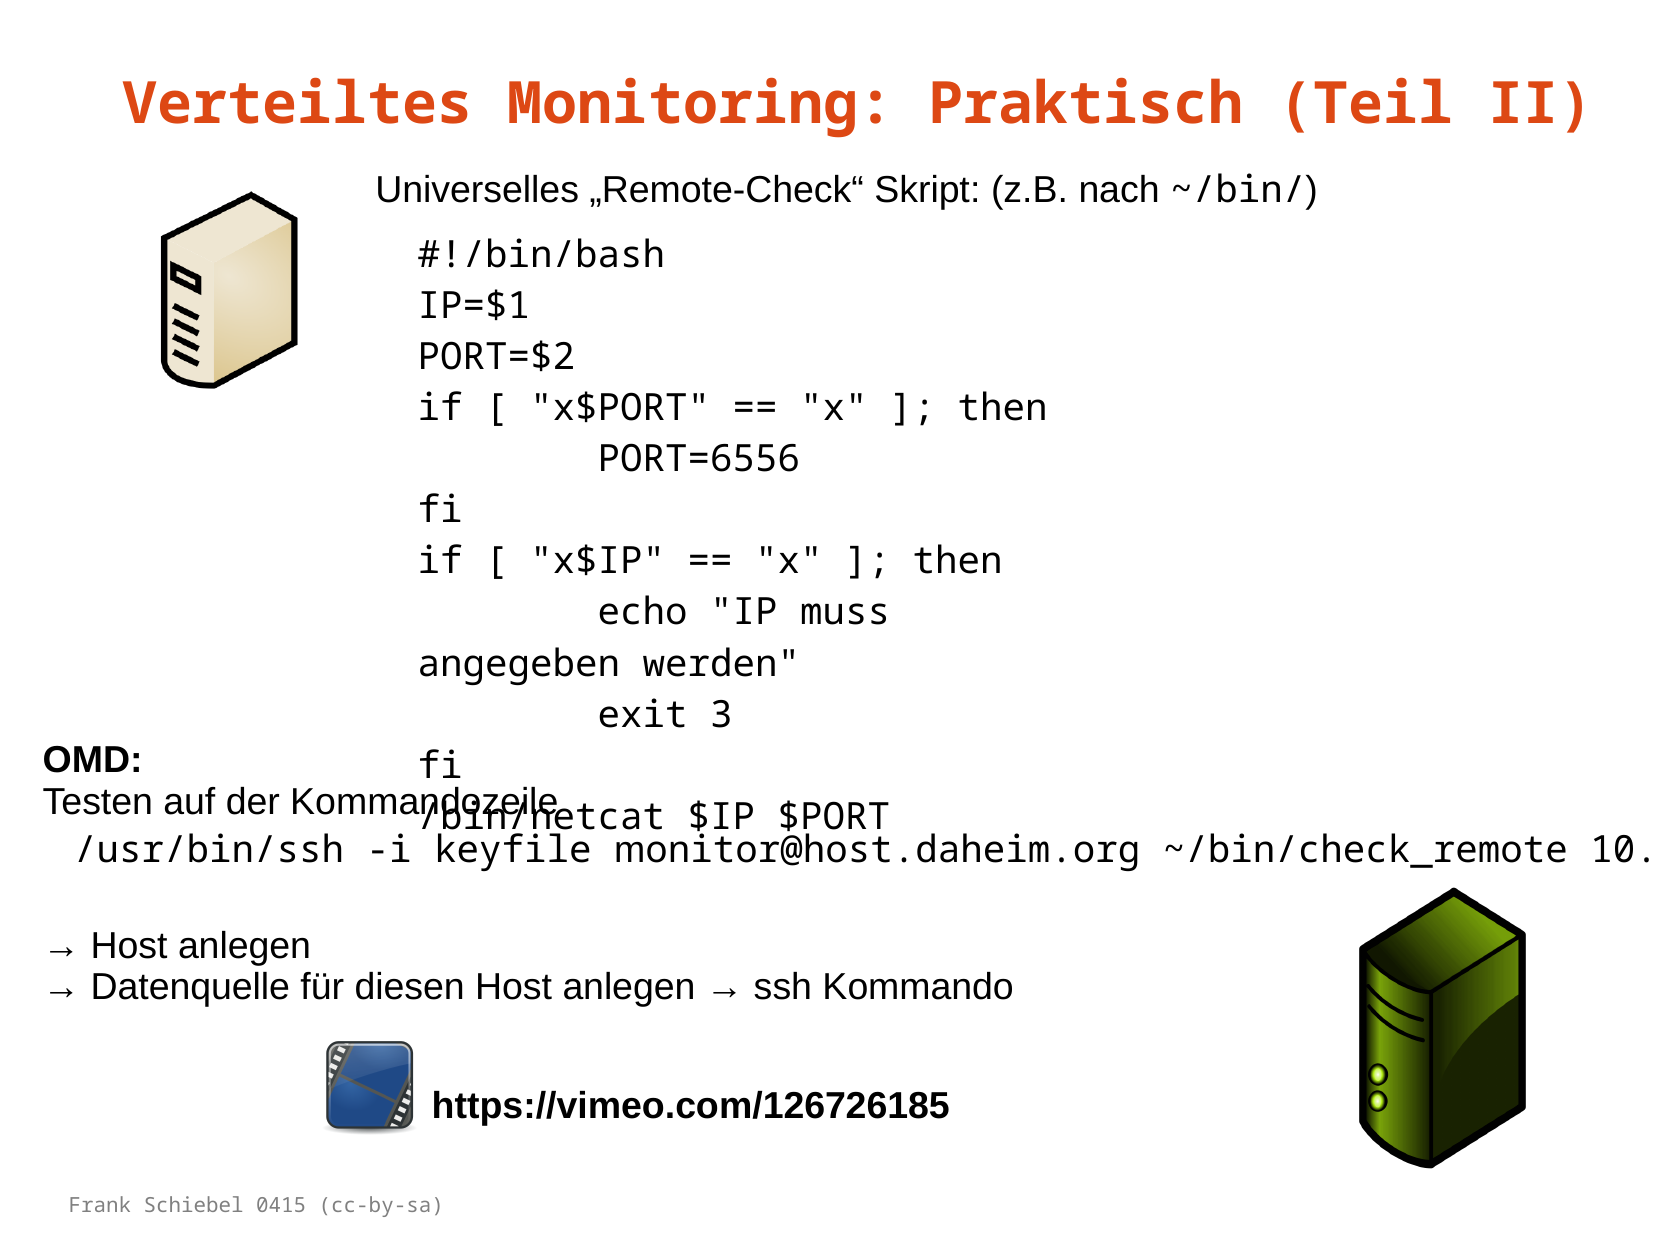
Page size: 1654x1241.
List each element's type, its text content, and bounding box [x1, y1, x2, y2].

picture [160, 191, 298, 389]
text_box https://vimeo.com/126726185 [417, 1077, 1040, 1135]
text_box OMD: Testen auf der Kommandozeile /usr/bin/ssh -i keyfile monitor@host.daheim.org ~/bin/check_remote 10.0.0.1 → Host anlegen → Datenquelle für diesen Host anlegen → ssh Kommando [27, 730, 1508, 994]
text_box #!/bin/bash IP=$1 PORT=$2 if [ "x$PORT" == "x" ]; then PORT=6556 fi if [ "x$IP" == "x" ]; then echo "IP muss angegeben werden" exit 3 fi /bin/netcat $IP $PORT [402, 220, 1100, 712]
picture [322, 1041, 417, 1135]
text_box Verteiltes Monitoring: Praktisch (Teil II) [108, 54, 1635, 129]
text_box Universelles „Remote-Check“ Skript: (z.B. nach ~/bin/) [360, 155, 1311, 297]
picture [1335, 862, 1551, 1194]
